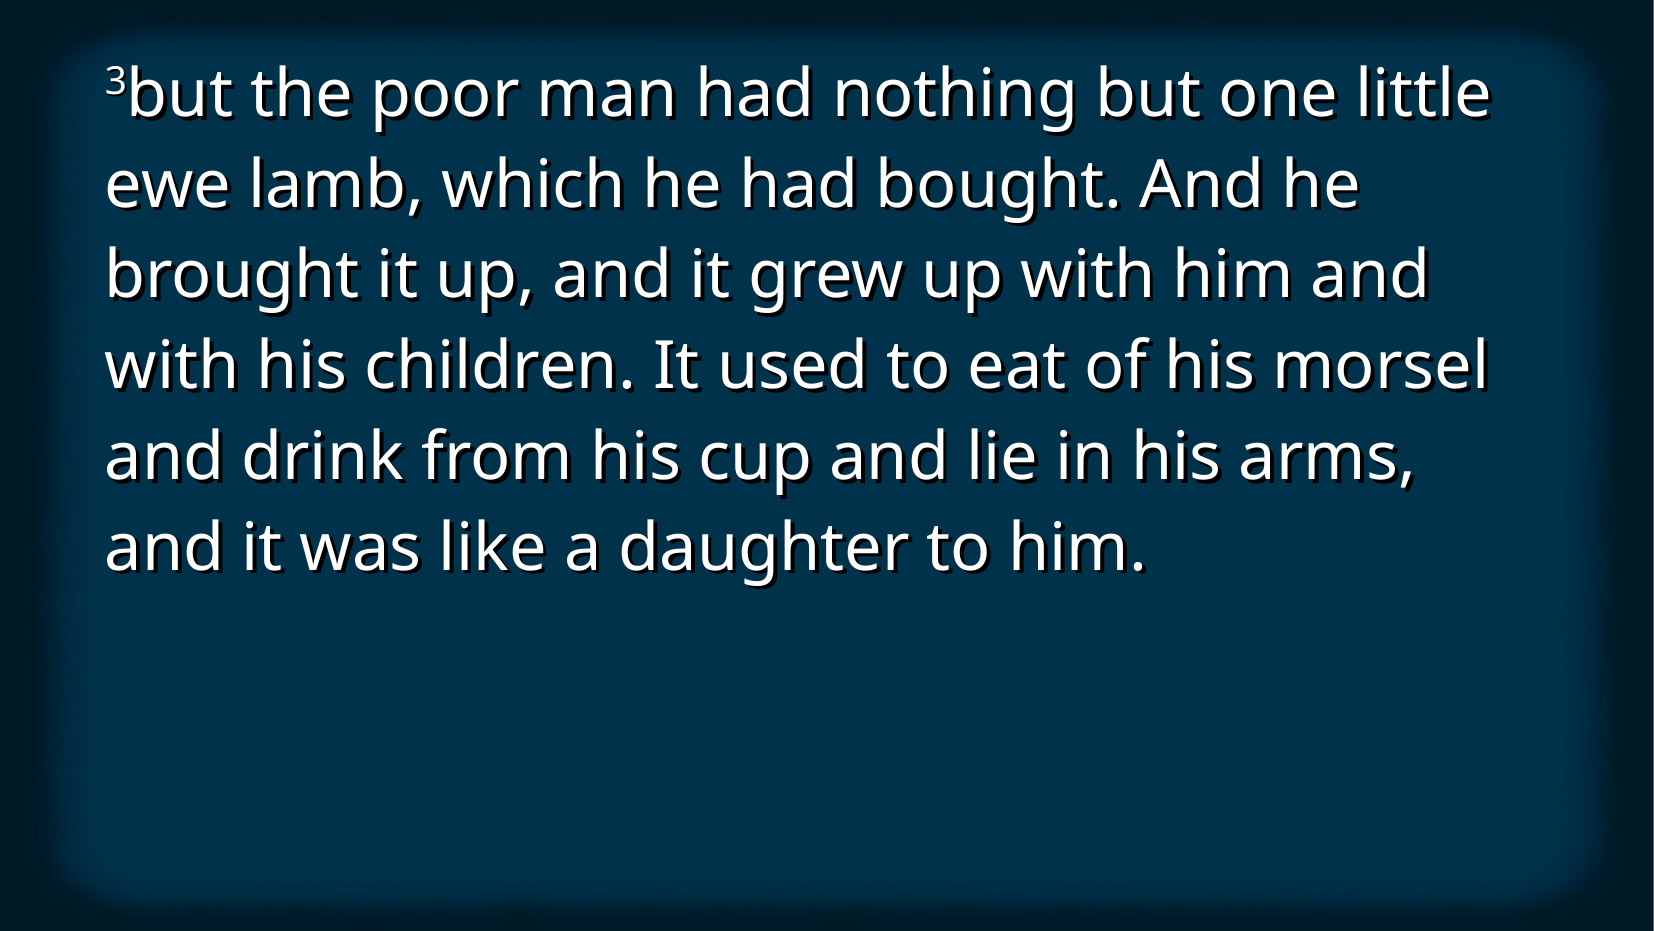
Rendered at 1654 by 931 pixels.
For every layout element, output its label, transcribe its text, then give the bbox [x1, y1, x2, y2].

picture [0, 0, 1654, 931]
text_box 3but the poor man had nothing but one little ewe lamb, which he had bought. And he brought it up, and it grew up with him and with his children. It used to eat of his morsel and drink from his cup and lie in his arms, and it was like a daughter to him. [90, 37, 1561, 586]
